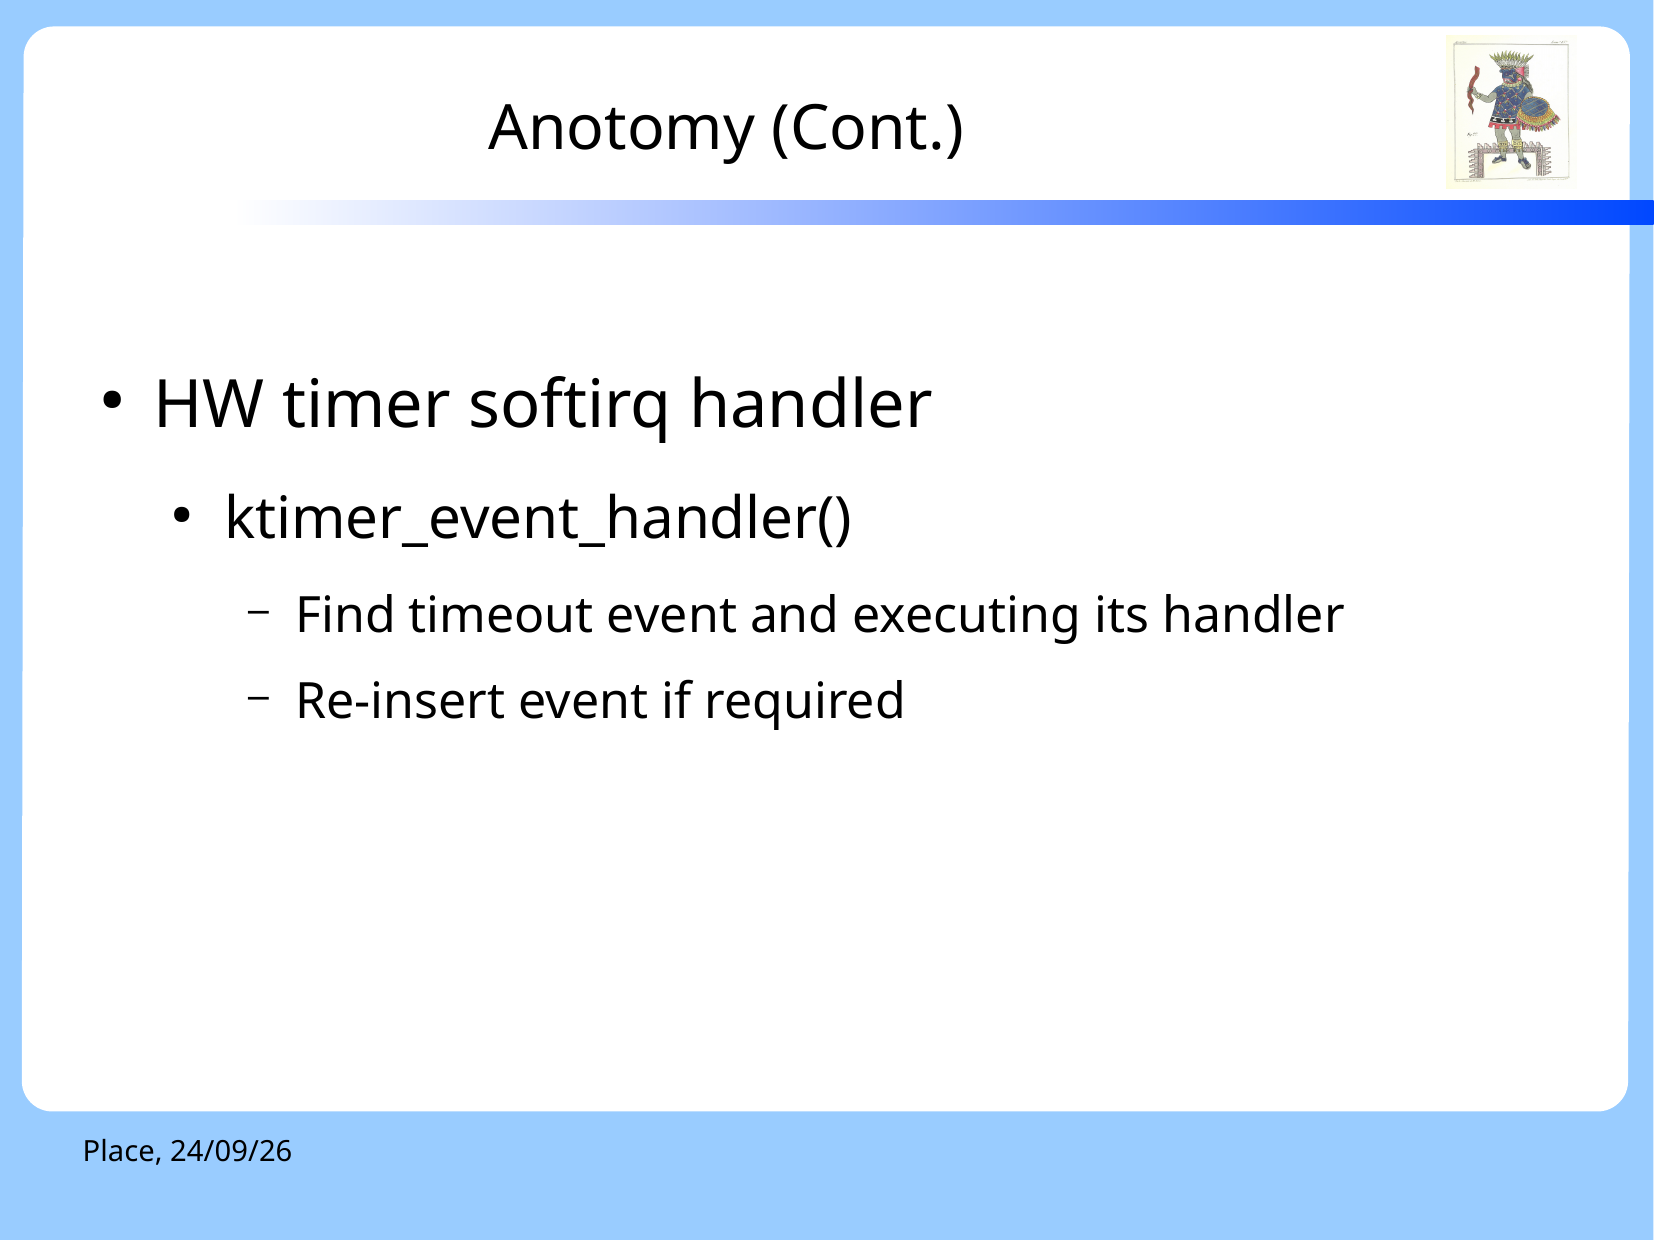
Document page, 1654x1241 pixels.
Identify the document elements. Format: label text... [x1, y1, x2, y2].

picture [1446, 35, 1577, 189]
title Anotomy (Cont.) [82, 49, 1371, 201]
list HW timer softirq handler ktimer_event_handler() Find timeout event and executing its handler Re-insert event if required [82, 236, 1571, 1055]
